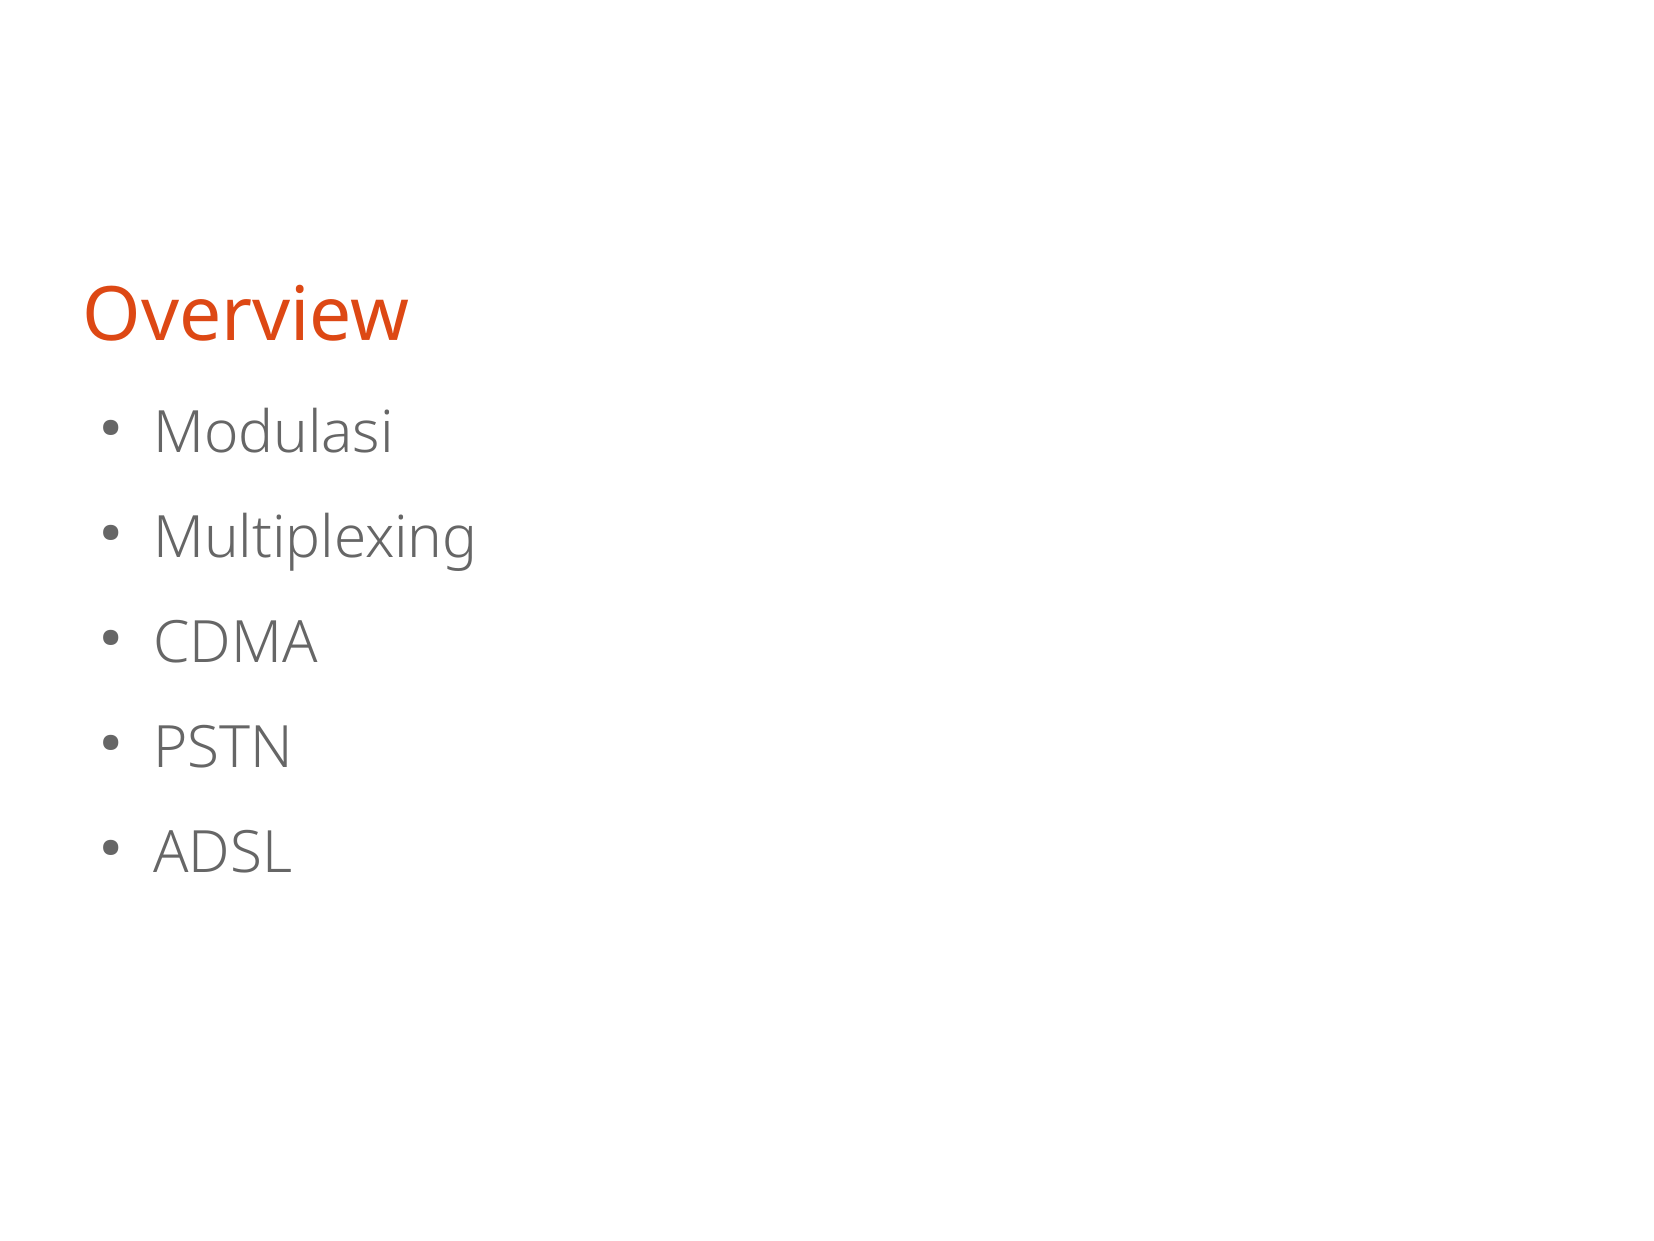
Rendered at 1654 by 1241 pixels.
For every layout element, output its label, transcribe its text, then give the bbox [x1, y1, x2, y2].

title Overview [82, 248, 1571, 375]
list Modulasi Multiplexing CDMA PSTN ADSL [82, 389, 1571, 1010]
